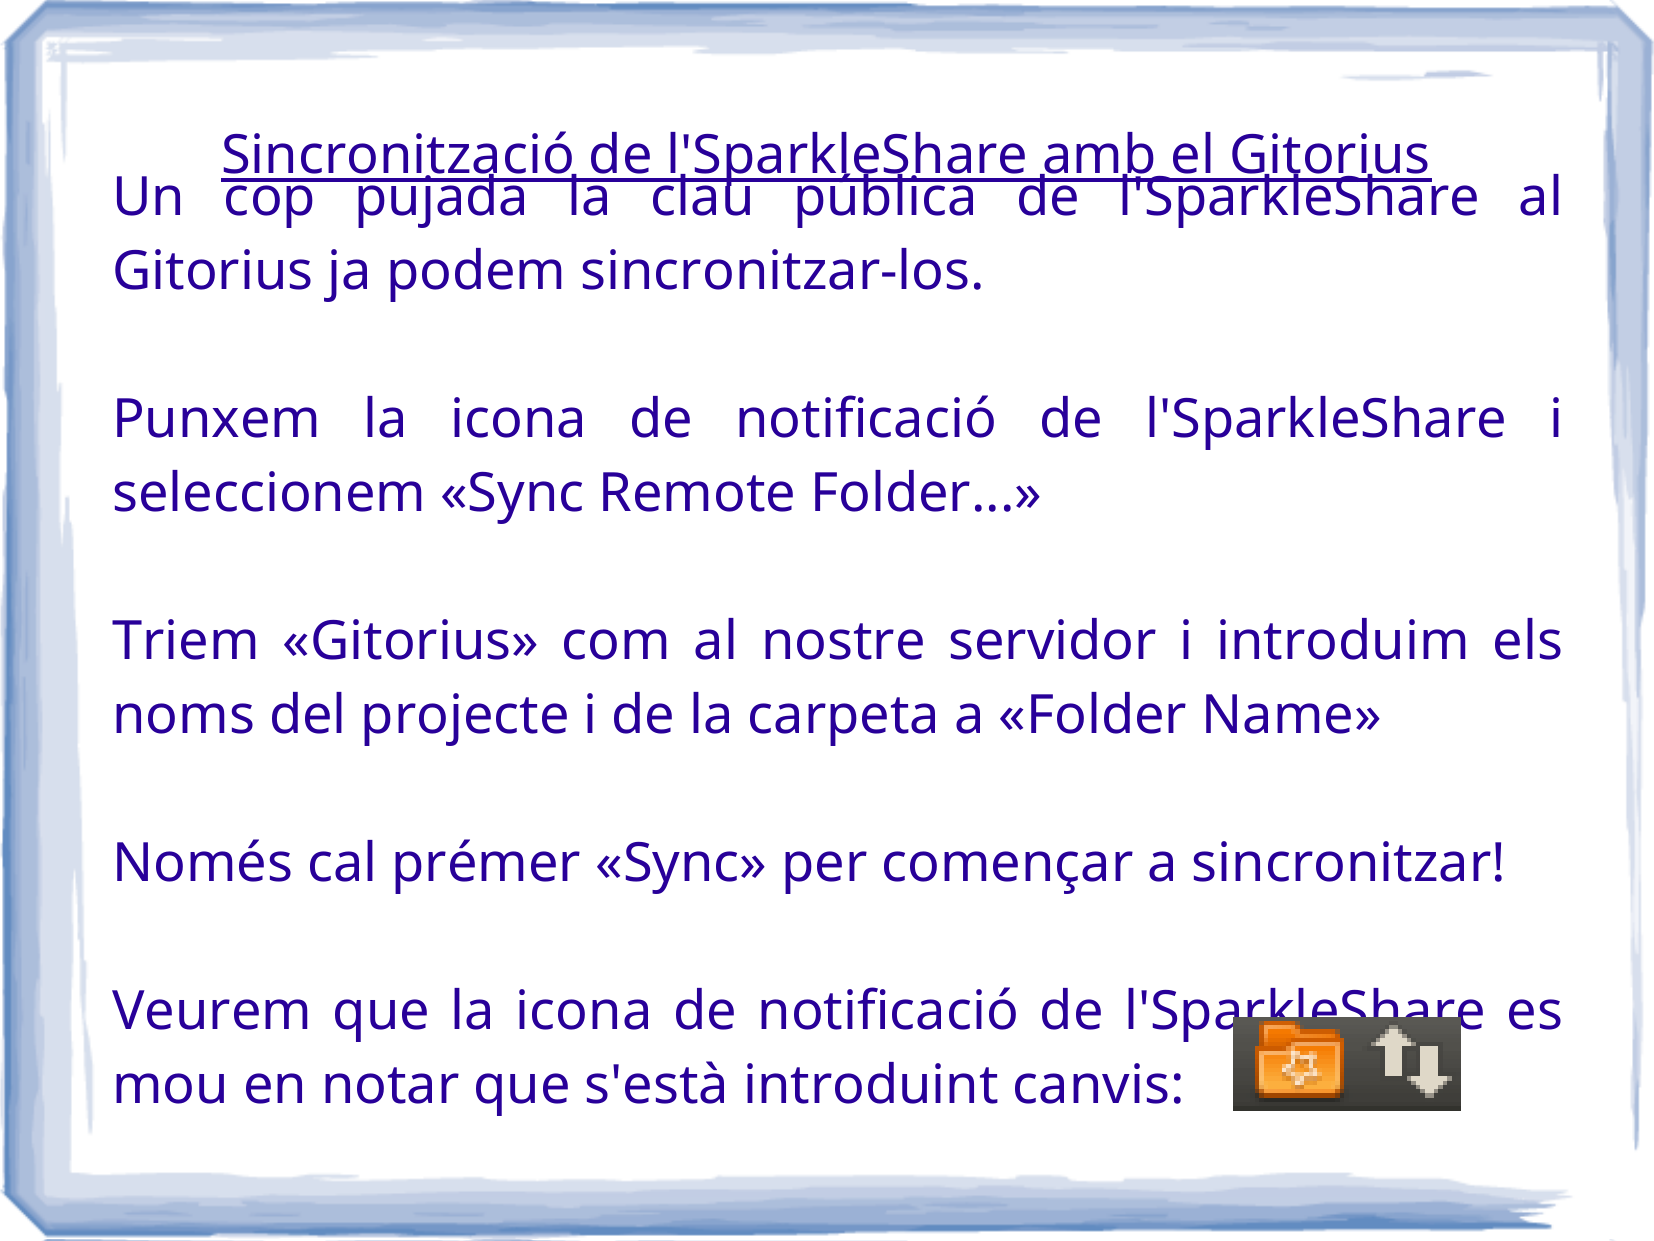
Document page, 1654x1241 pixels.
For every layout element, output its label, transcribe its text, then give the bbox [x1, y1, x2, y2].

picture [0, 0, 1654, 1241]
title Sincronització de l'SparkleShare amb el Gitorius [82, 56, 1571, 250]
subtitle Un cop pujada la clau pública de l'SparkleShare al Gitorius ja podem sincronitzar-los. Punxem la icona de notificació de l'SparkleShare i seleccionem «Sync Remote Folder...» Triem «Gitorius» com al nostre servidor i introduim els noms del projecte i de la carpeta a «Folder Name» Només cal prémer «Sync» per començar a sincronitzar! Veurem que la icona de notificació de l'SparkleShare es mou en notar que s'està introduint canvis: [112, 236, 1565, 1040]
